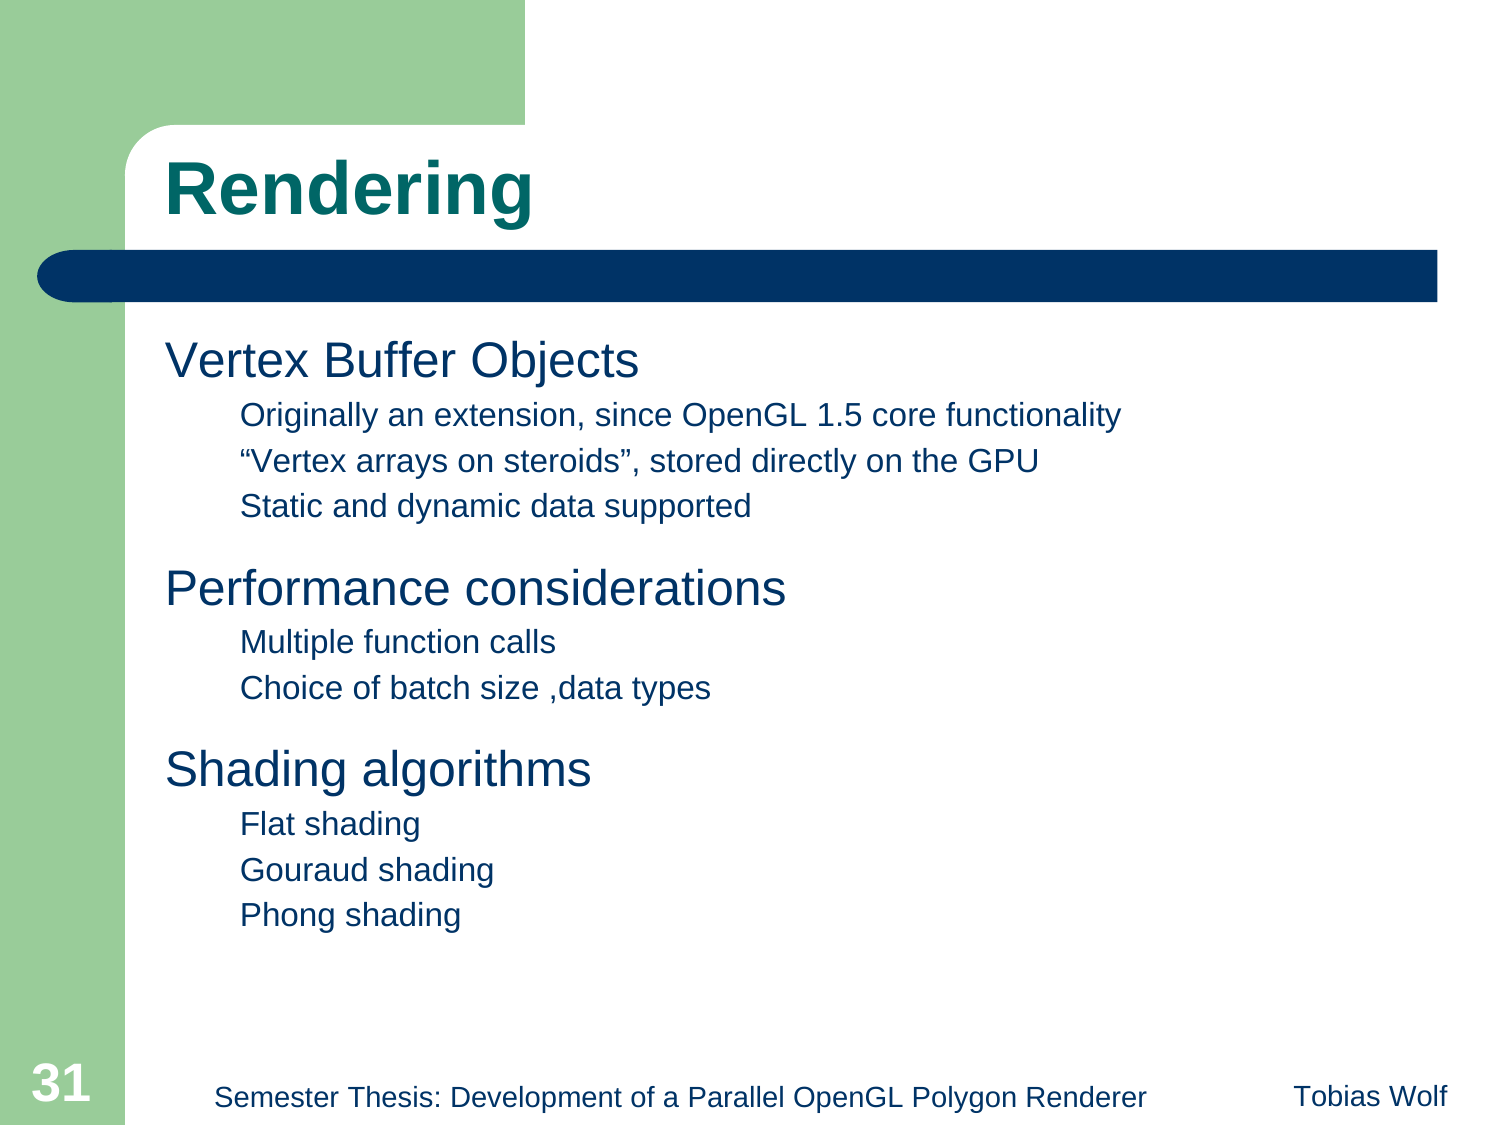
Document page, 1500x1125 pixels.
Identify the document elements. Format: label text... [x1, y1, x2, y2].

list Vertex Buffer Objects Originally an extension, since OpenGL 1.5 core functionality “Vertex arrays on steroids”, stored directly on the GPU Static and dynamic data supported Performance considerations Multiple function calls Choice of batch size ,data types Shading algorithms Flat shading Gouraud shading Phong shading [149, 324, 1463, 1001]
title Rendering [149, 124, 1463, 238]
